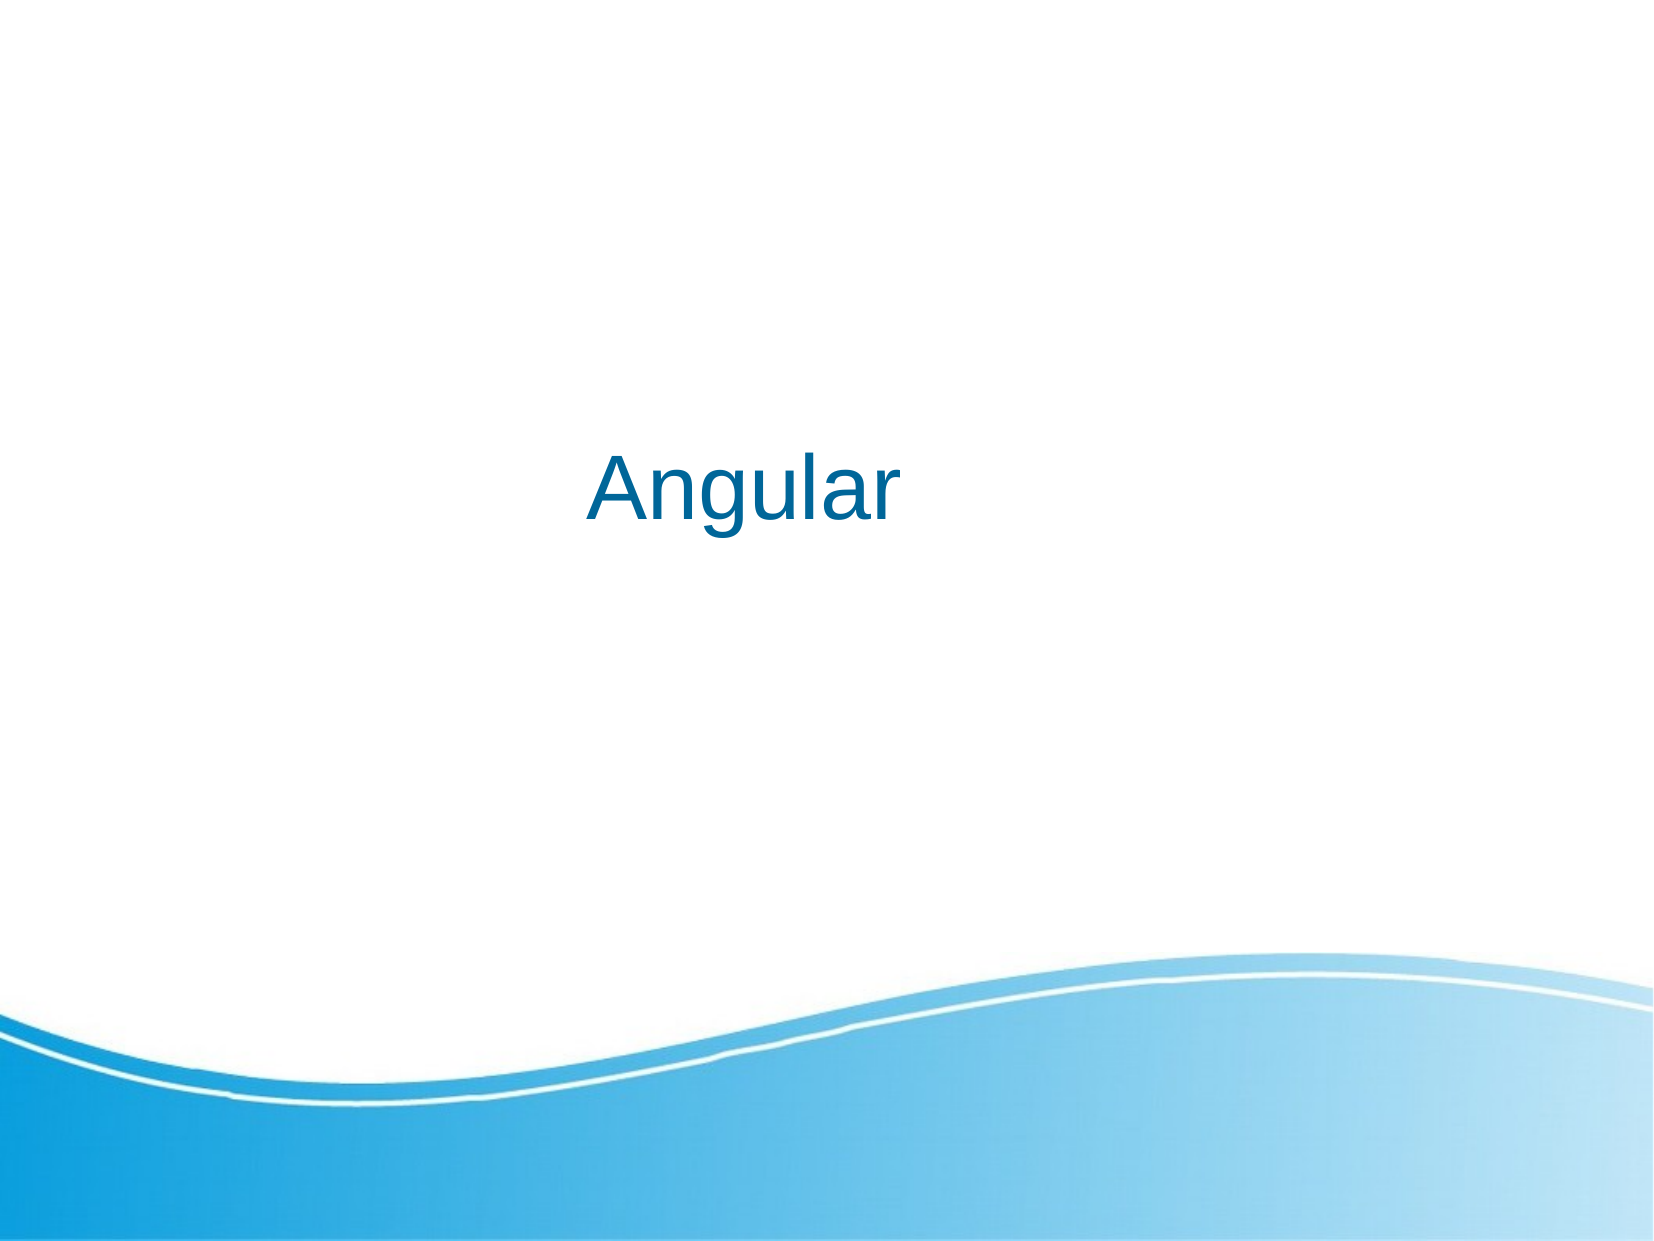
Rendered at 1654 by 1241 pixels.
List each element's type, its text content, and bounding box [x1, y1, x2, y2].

title Angular [0, 384, 1489, 592]
picture [0, 952, 1654, 1241]
